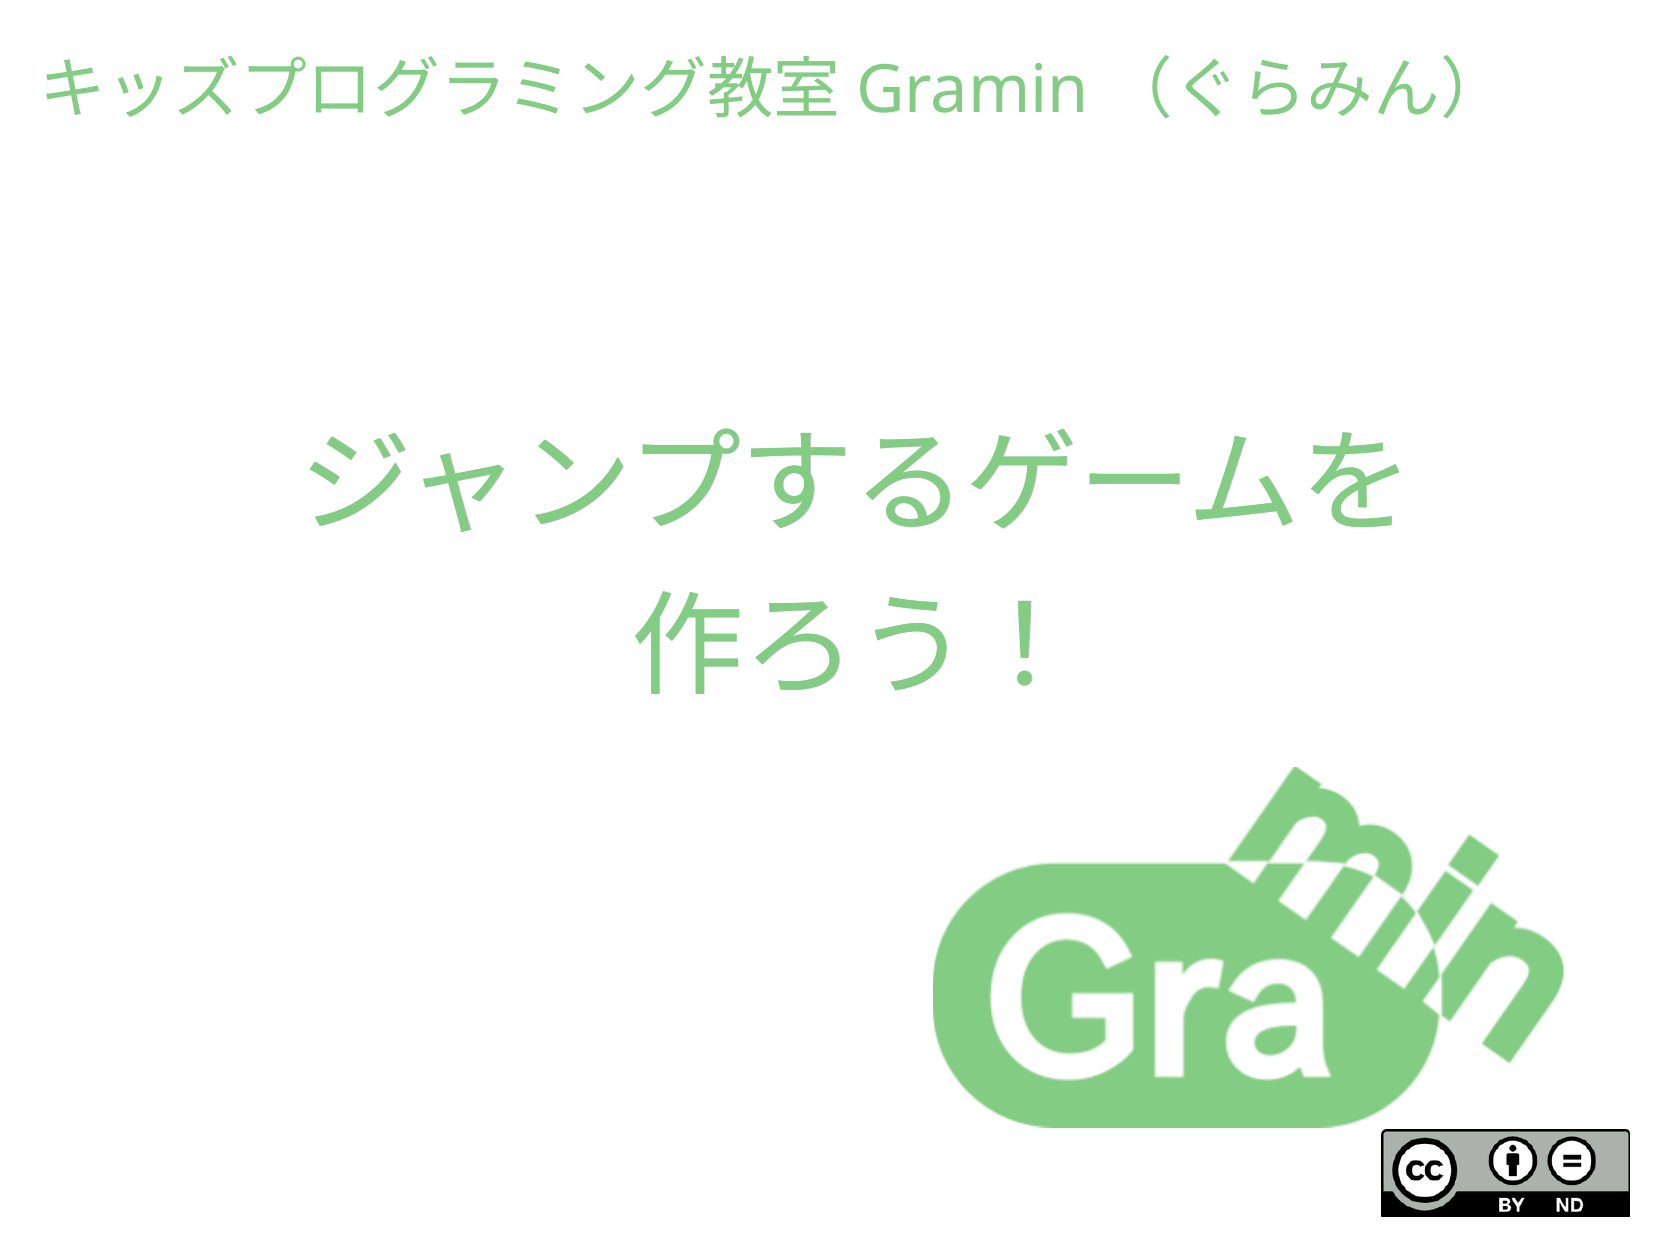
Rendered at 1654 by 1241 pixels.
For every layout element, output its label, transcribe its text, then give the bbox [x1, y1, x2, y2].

title ジャンプするゲームを 作ろう！ [188, 369, 1524, 741]
picture [933, 767, 1577, 1128]
title キッズプログラミング教室 Gramin （ぐらみん） [35, 0, 1512, 177]
picture [1381, 1129, 1630, 1217]
